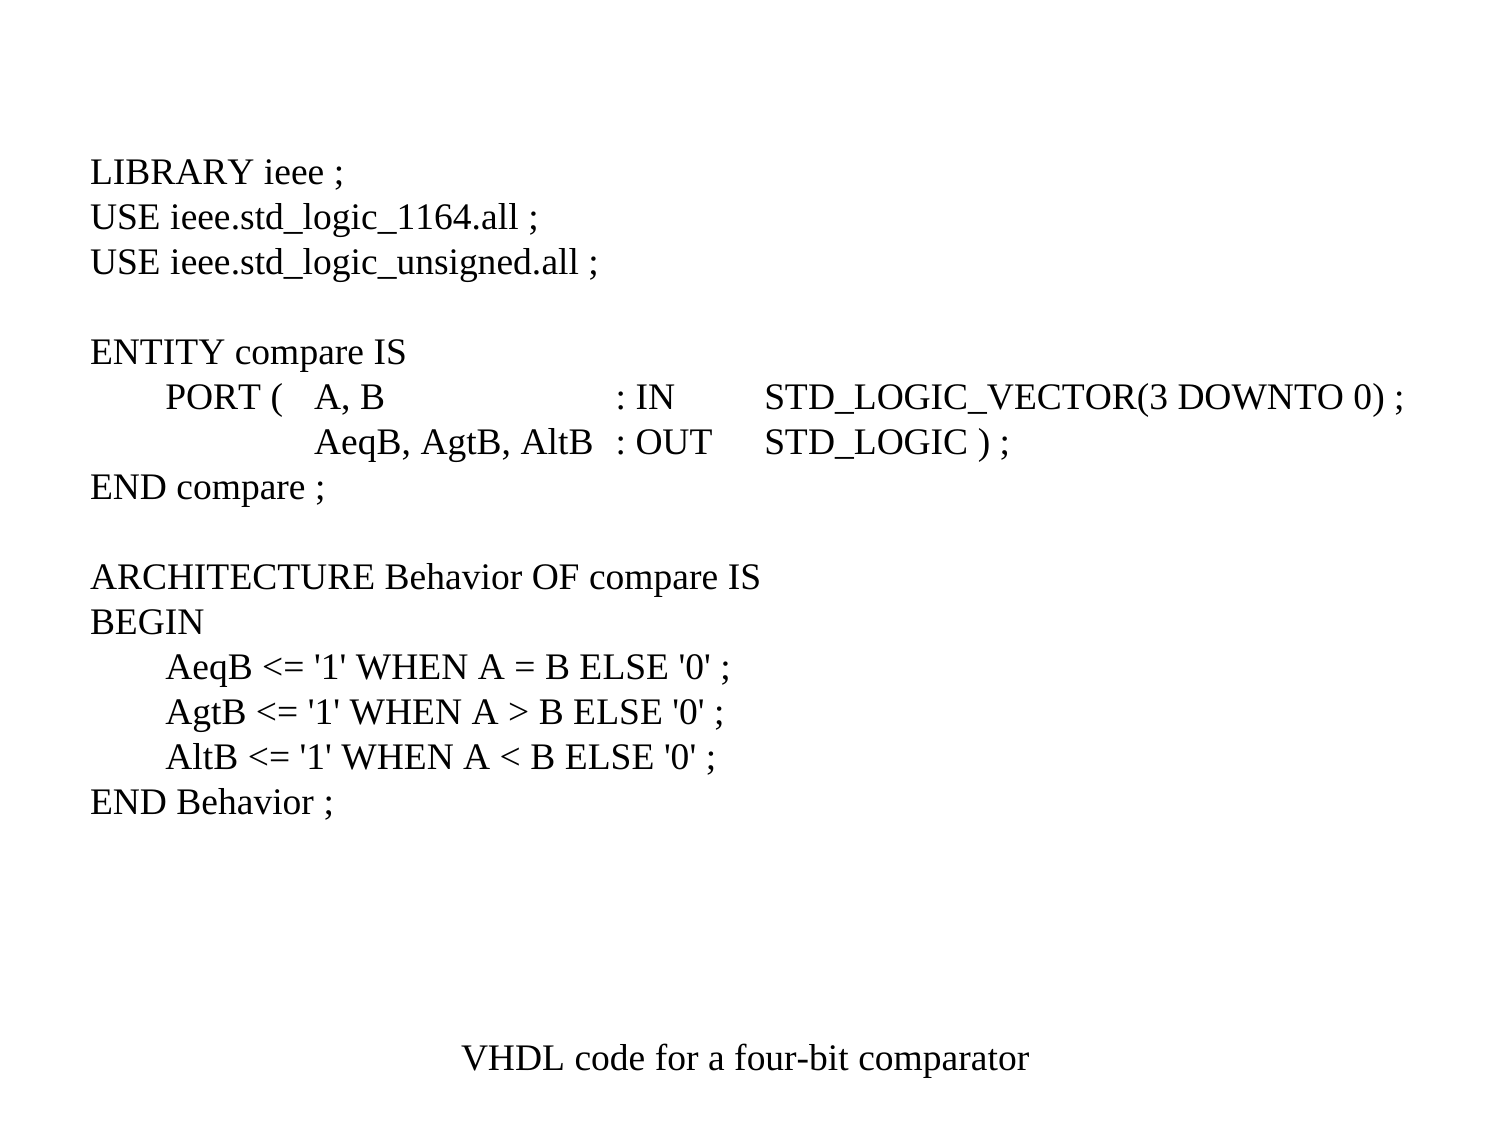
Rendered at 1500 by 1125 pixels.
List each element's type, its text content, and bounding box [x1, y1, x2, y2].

text_box VHDL code for a four-bit comparator [154, 1025, 1337, 1101]
text_box LIBRARY ieee ; USE ieee.std_logic_1164.all ; USE ieee.std_logic_unsigned.all ; ENTITY compare IS PORT ( A, B : IN STD_LOGIC_VECTOR(3 DOWNTO 0) ; AeqB, AgtB, AltB : OUT STD_LOGIC ) ; END compare ; ARCHITECTURE Behavior OF compare IS BEGIN AeqB <= '1' WHEN A = B ELSE '0' ; AgtB <= '1' WHEN A > B ELSE '0' ; AltB <= '1' WHEN A < B ELSE '0' ; END Behavior ; [75, 139, 1421, 831]
